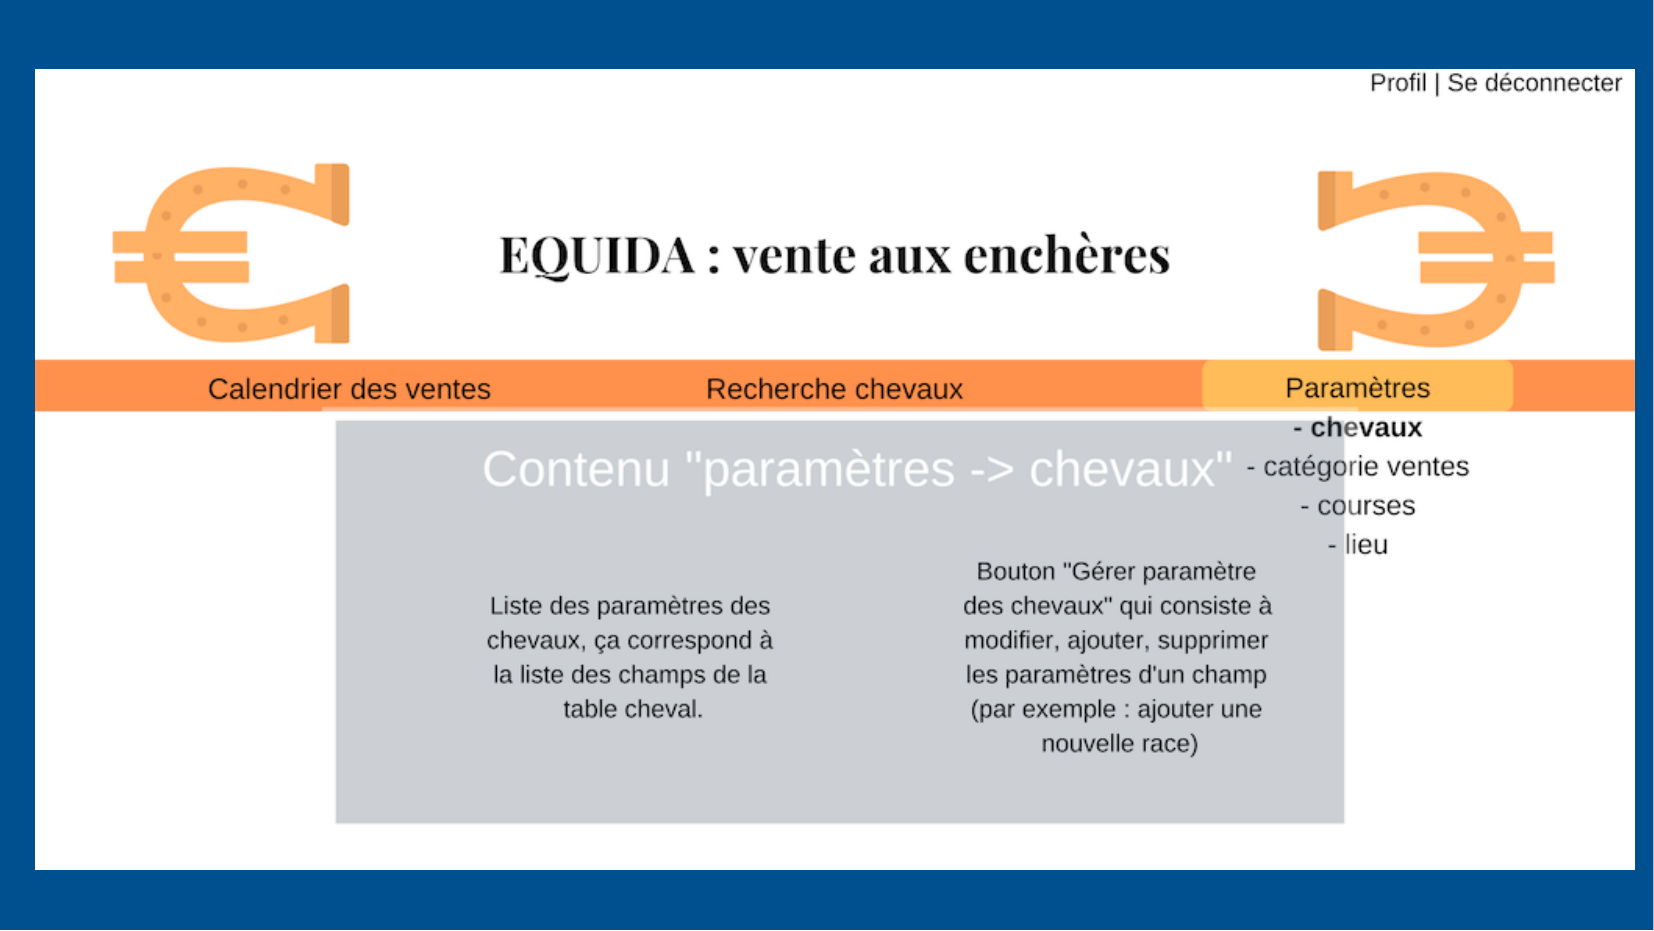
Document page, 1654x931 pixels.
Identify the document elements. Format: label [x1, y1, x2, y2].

picture [35, 69, 1635, 870]
